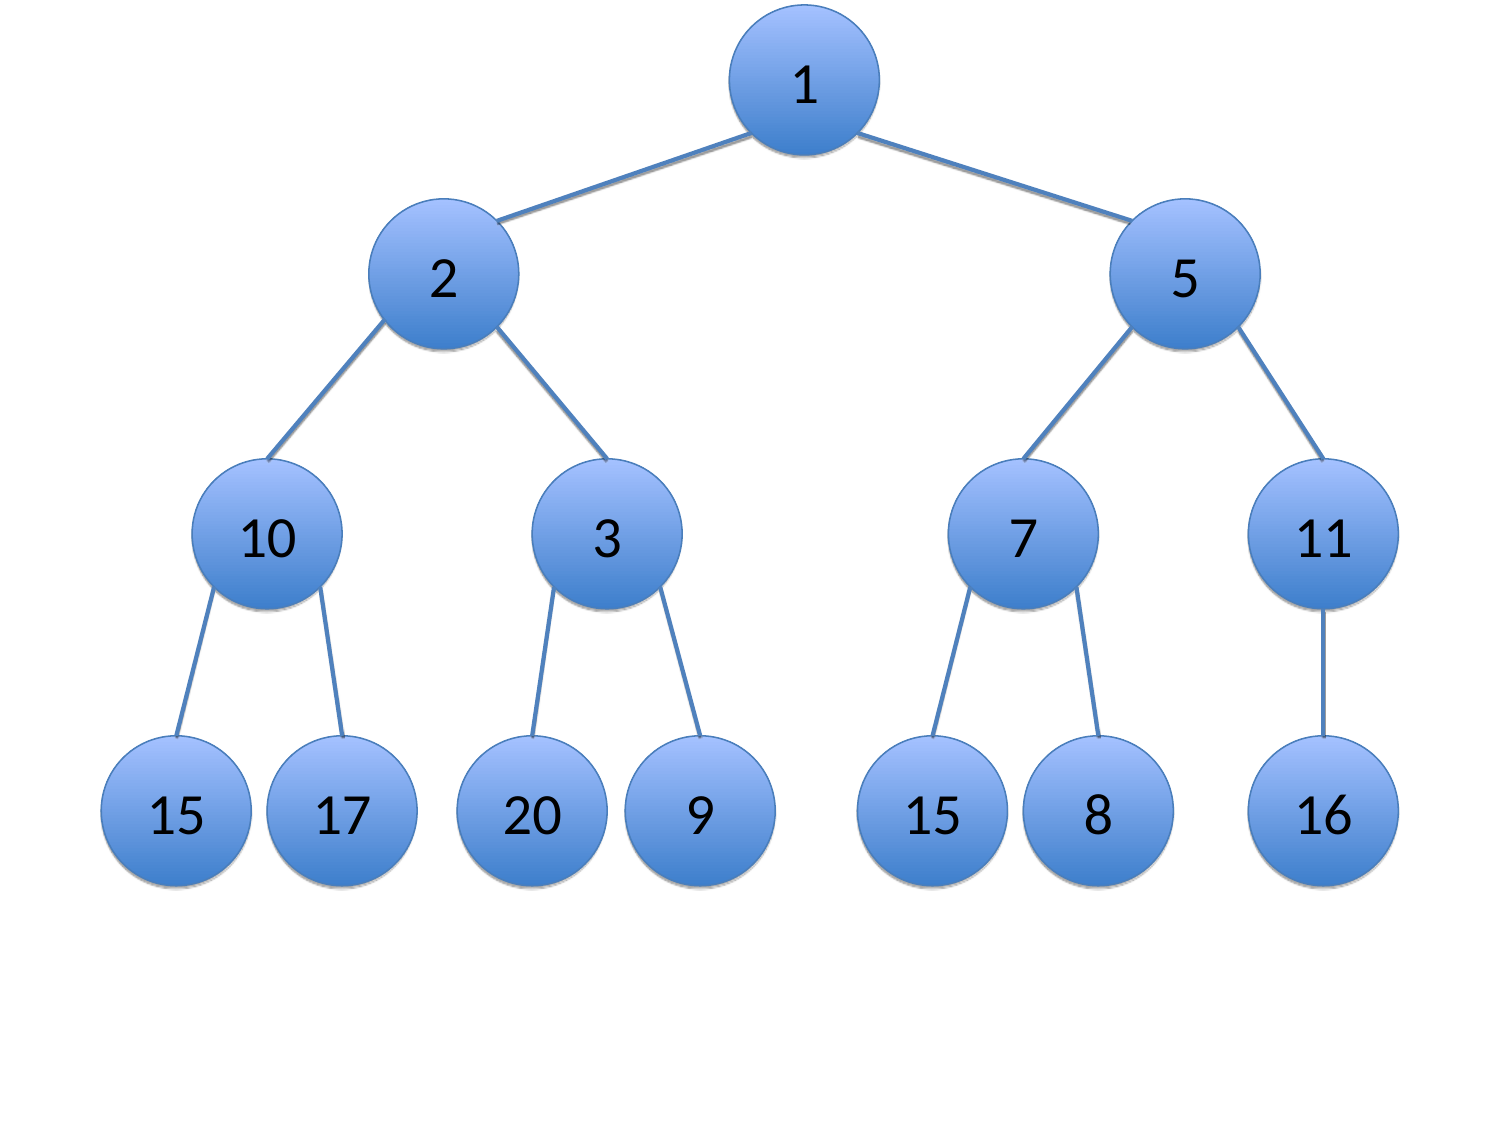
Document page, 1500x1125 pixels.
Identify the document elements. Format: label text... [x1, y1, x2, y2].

text_box 15 [857, 735, 1008, 886]
text_box 8 [1023, 735, 1174, 886]
text_box 11 [1248, 458, 1399, 609]
text_box 16 [1248, 735, 1399, 886]
text_box 15 [101, 735, 252, 886]
text_box 17 [267, 735, 418, 886]
text_box 2 [368, 198, 519, 349]
text_box 7 [948, 458, 1099, 609]
text_box 5 [1110, 198, 1261, 349]
text_box 3 [532, 458, 683, 609]
text_box 20 [457, 735, 608, 886]
text_box 1 [729, 4, 880, 155]
text_box 10 [192, 458, 343, 609]
text_box 9 [625, 735, 776, 886]
